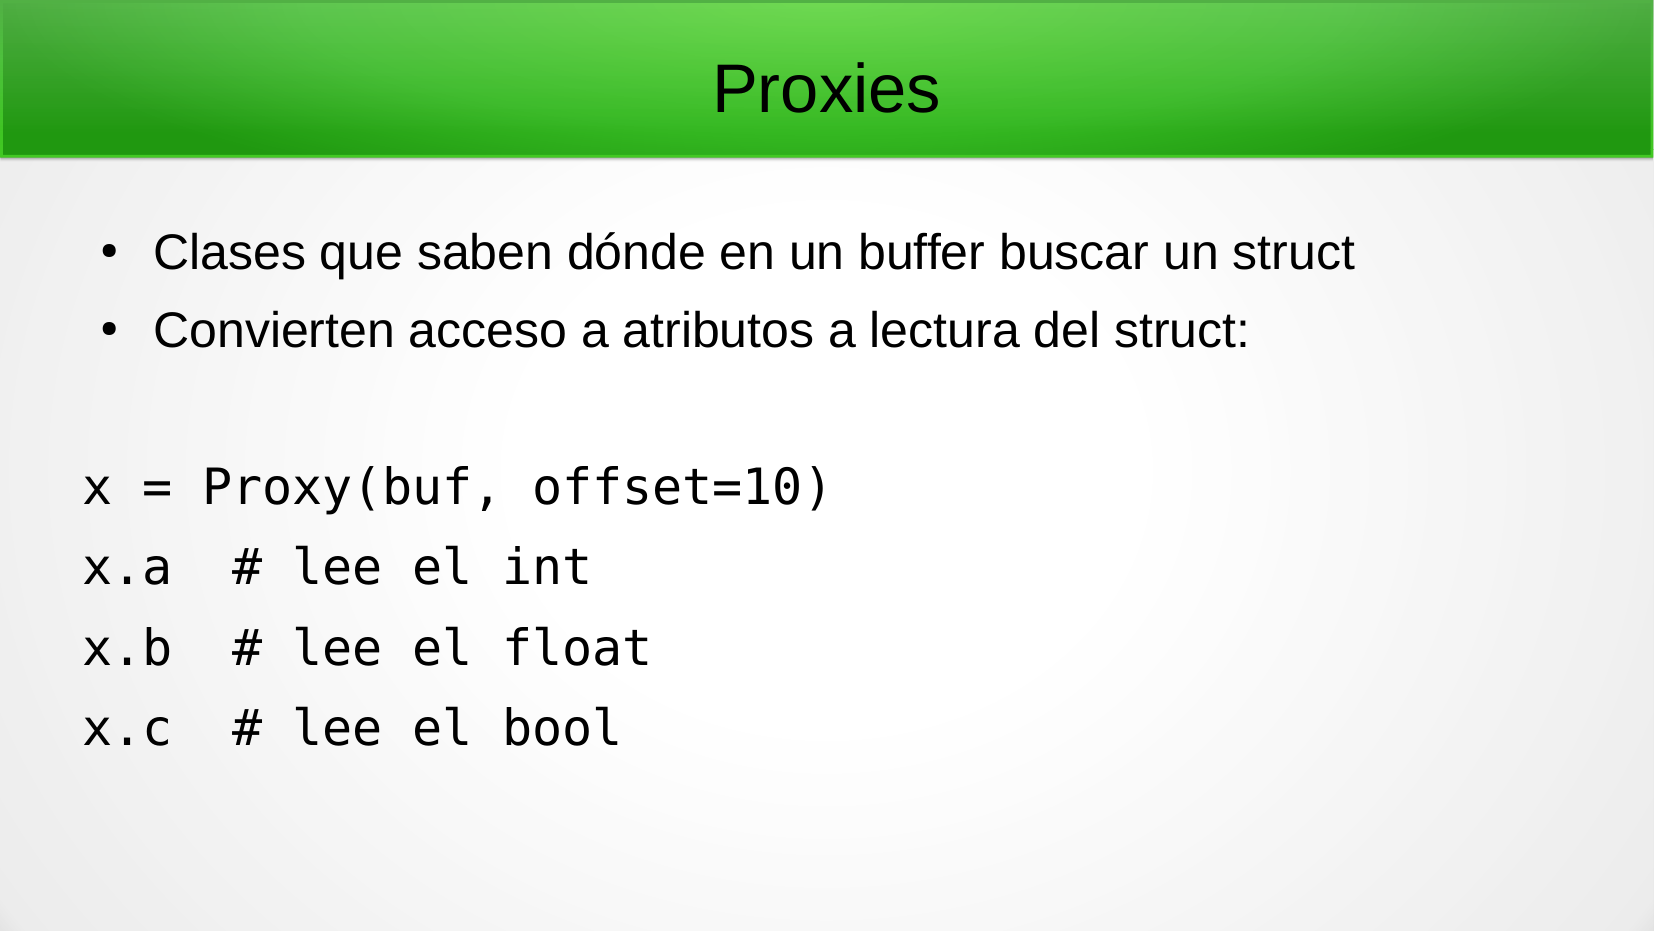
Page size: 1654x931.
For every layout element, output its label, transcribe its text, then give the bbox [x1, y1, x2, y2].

title Proxies [82, 35, 1571, 142]
list Clases que saben dónde en un buffer buscar un struct Convierten acceso a atributos a lectura del struct: x = Proxy(buf, offset=10) x.a # lee el int x.b # lee el float x.c # lee el bool [82, 224, 1571, 764]
